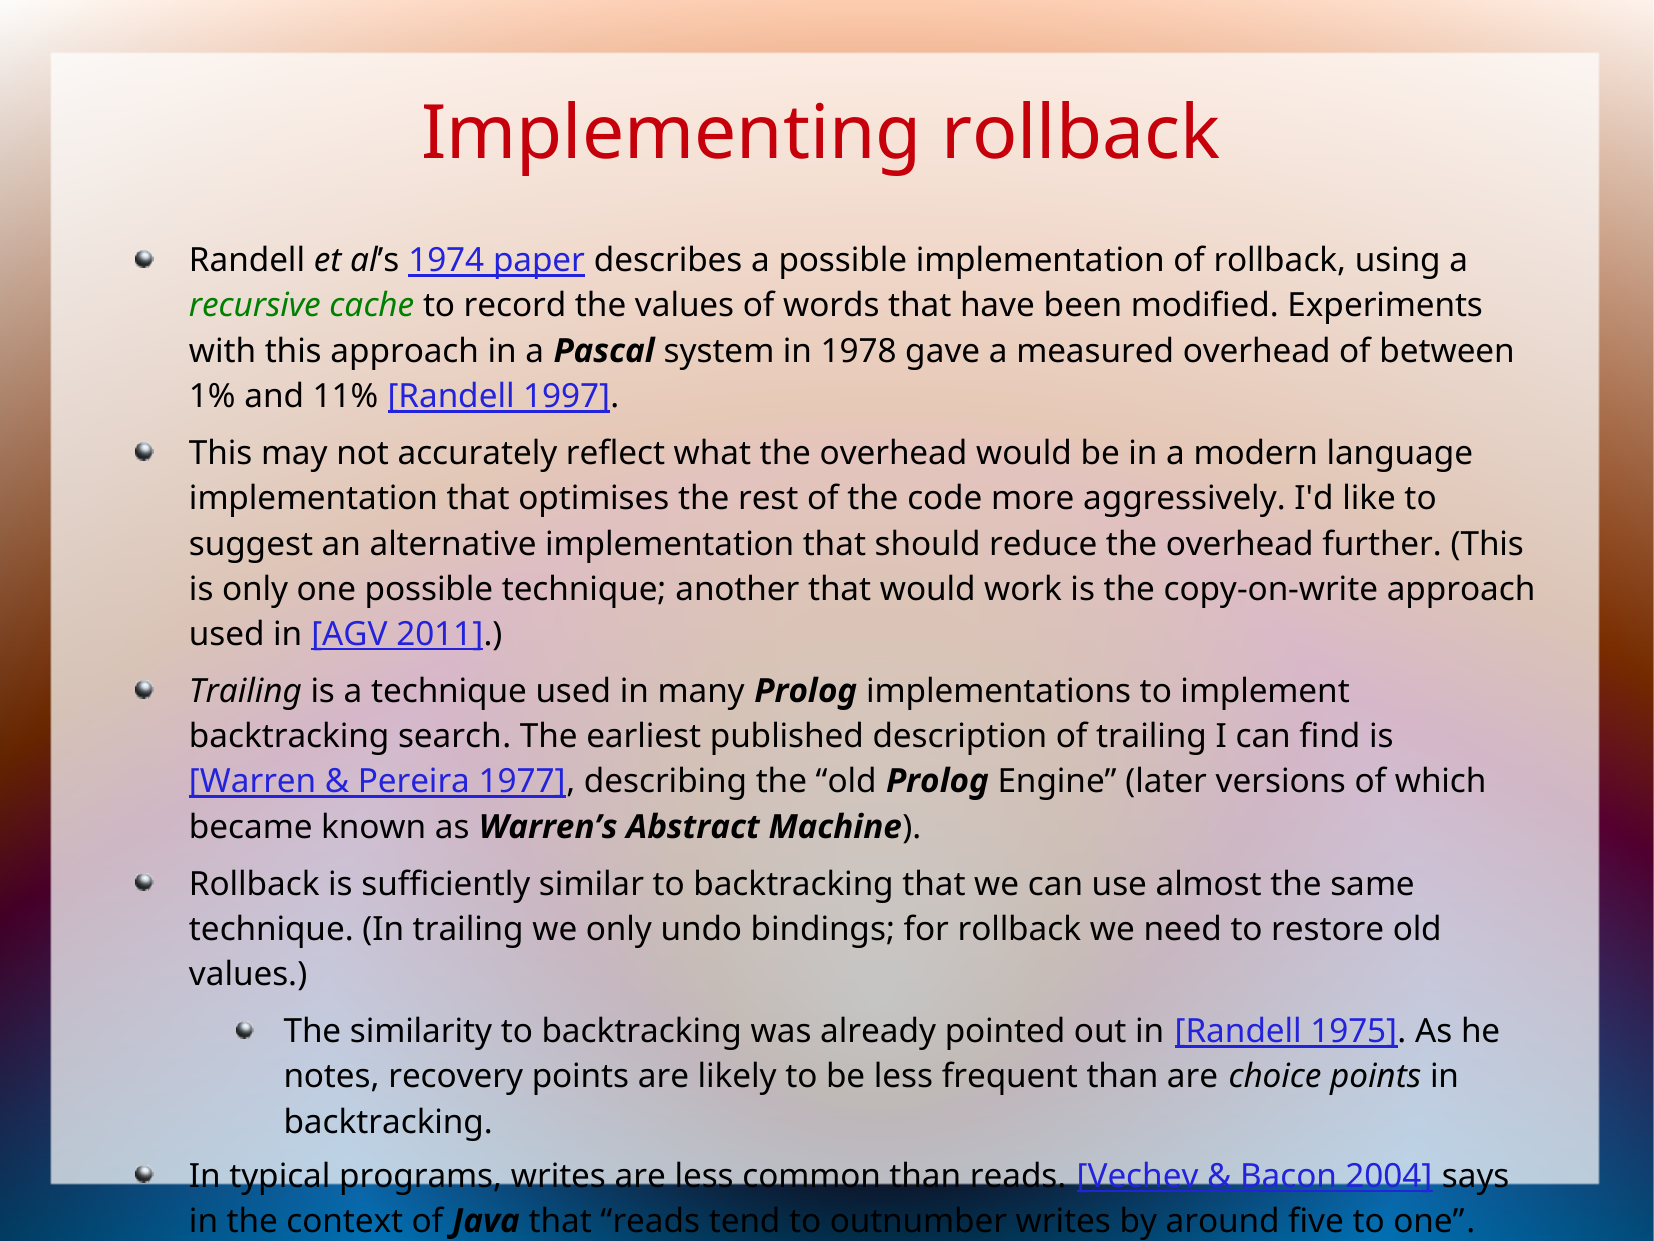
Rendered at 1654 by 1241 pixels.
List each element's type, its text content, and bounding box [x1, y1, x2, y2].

title Implementing rollback [76, 59, 1565, 200]
picture [0, 0, 1654, 1241]
list Randell et al’s 1974 paper describes a possible implementation of rollback, using a recursive cache to record the values of words that have been modified. Experiments with this approach in a Pascal system in 1978 gave a measured overhead of between 1% and 11% [Randell 1997]. This may not accurately reflect what the overhead would be in a modern language implementation that optimises the rest of the code more aggressively. I'd like to suggest an alternative implementation that should reduce the overhead further. (This is only one possible technique; another that would work is the copy-on-write approach used in [AGV 2011].) Trailing is a technique used in many Prolog implementations to implement backtracking search. The earliest published description of trailing I can find is [Warren & Pereira 1977], describing the “old Prolog Engine” (later versions of which became known as Warren’s Abstract Machine). Rollback is sufficiently similar to backtracking that we can use almost the same technique. (In trailing we only undo bindings; for rollback we need to restore old values.) The similarity to backtracking was already pointed out in [Randell 1975]. As he notes, recovery points are likely to be less frequent than are choice points in backtracking. In typical programs, writes are less common than reads. [Vechev & Bacon 2004] says in the context of Java that “reads tend to outnumber writes by around five to one”. This ratio will be higher for functional programming styles and languages. We have to accept the overhead of a write barrier (extra code associated with writes), but would like to avoid needing a read barrier. We’d also like to optimise out as much of the write barrier overhead as possible. [118, 236, 1540, 1110]
